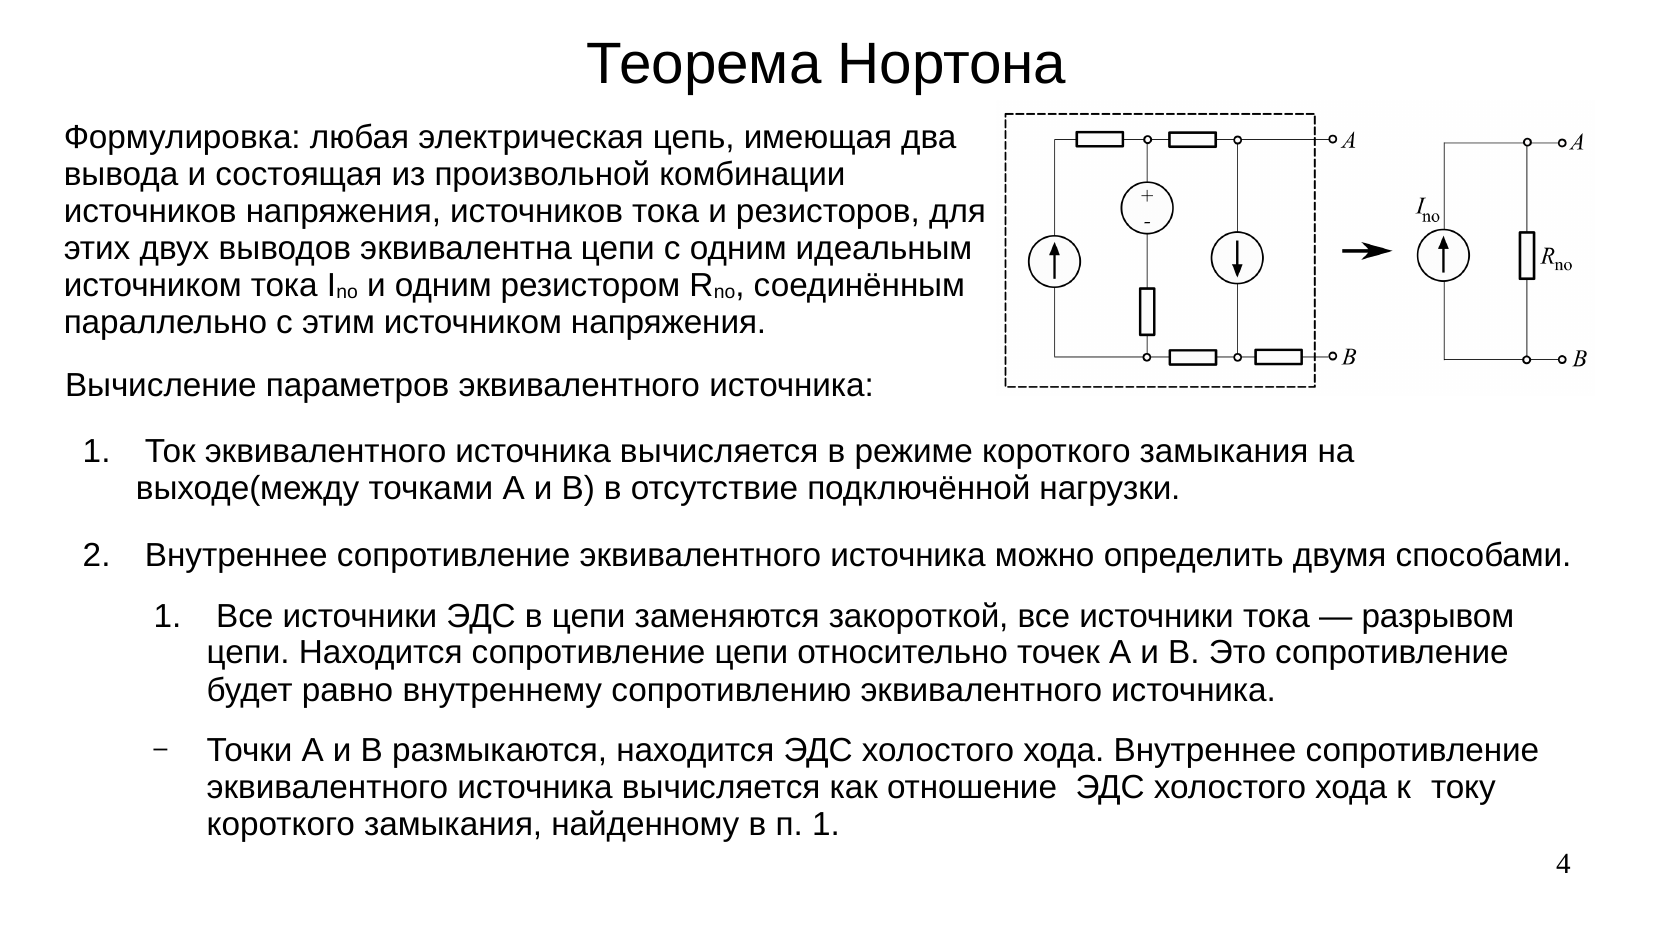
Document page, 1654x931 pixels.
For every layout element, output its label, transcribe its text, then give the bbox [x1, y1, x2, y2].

list Формулировка: любая электрическая цепь, имеющая два вывода и состоящая из произвольной комбинации источников напряжения, источников тока и резисторов, для этих двух выводов эквивалентна цепи с одним идеальным источником тока Ino и одним резистором Rno, соединённым параллельно с этим источником напряжения. [63, 118, 996, 355]
list Вычисление параметров эквивалентного источника: Ток эквивалентного источника вычисляется в режиме короткого замыкания на выходе(между точками А и В) в отсутствие подключённой нагрузки. Внутреннее сопротивление эквивалентного источника можно определить двумя способами. Все источники ЭДС в цепи заменяются закороткой, все источники тока — разрывом цепи. Находится сопротивление цепи относительно точек А и В. Это сопротивление будет равно внутреннему сопротивлению эквивалентного источника. Точки А и В размыкаются, находится ЭДС холостого хода. Внутреннее сопротивление эквивалентного источника вычисляется как отношение ЭДС холостого хода к току короткого замыкания, найденному в п. 1. [64, 366, 1577, 869]
picture [996, 100, 1595, 396]
title Теорема Нортона [82, 30, 1571, 96]
